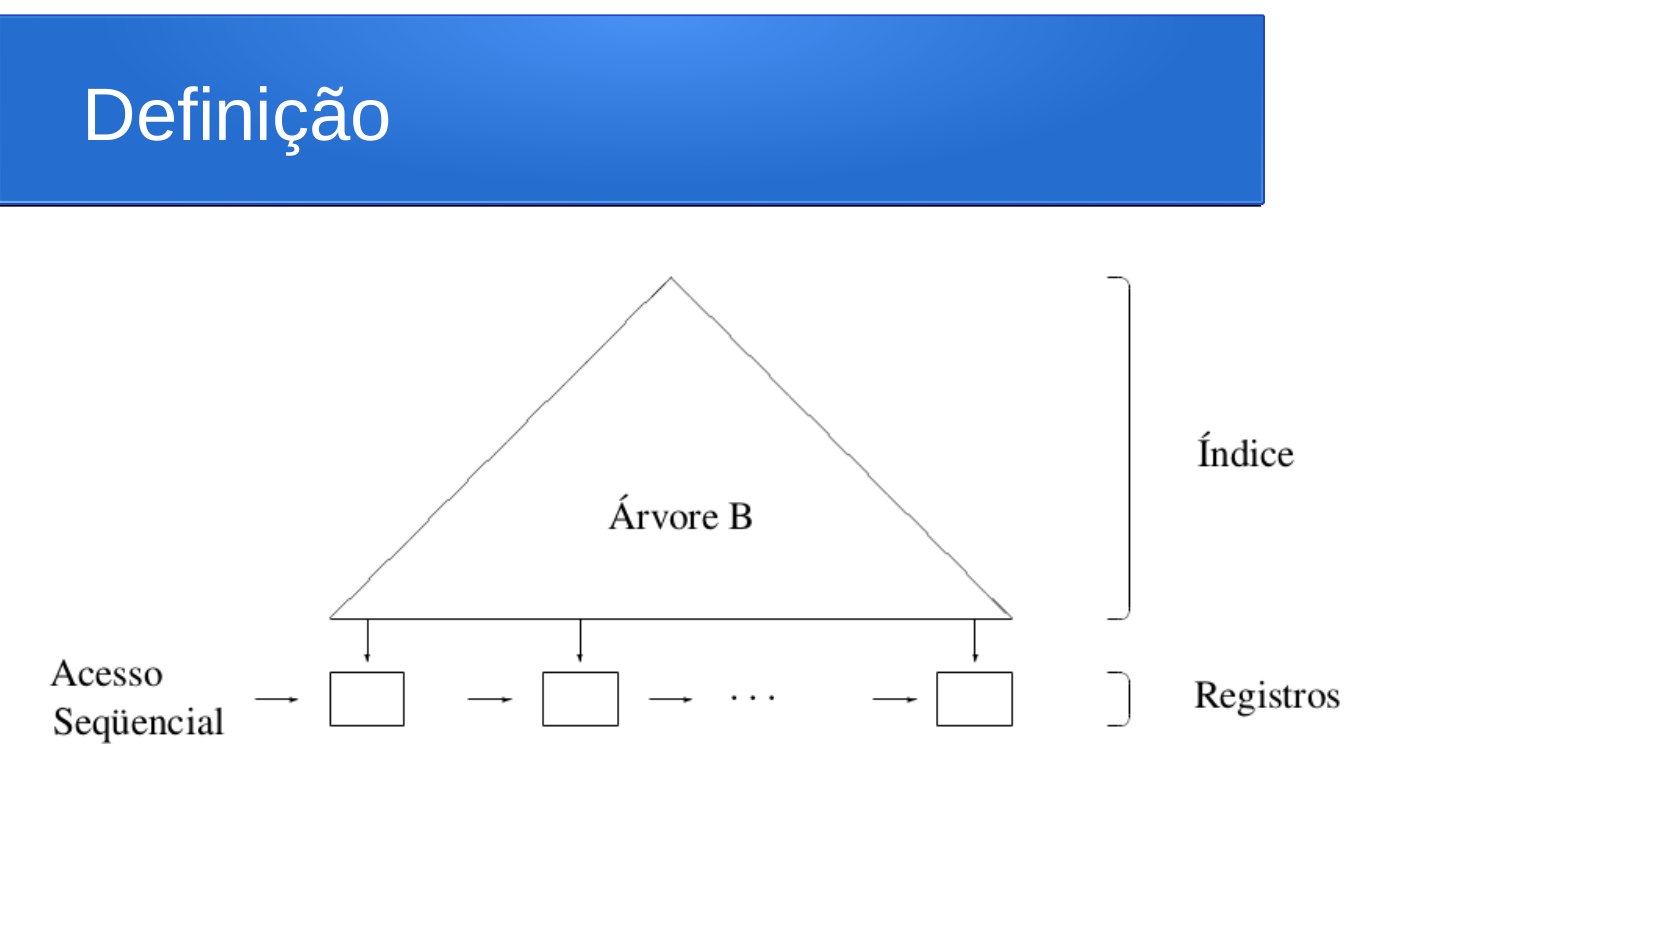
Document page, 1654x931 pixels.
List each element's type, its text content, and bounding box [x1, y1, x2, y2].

title Definição [82, 37, 1250, 193]
picture [39, 269, 1351, 755]
